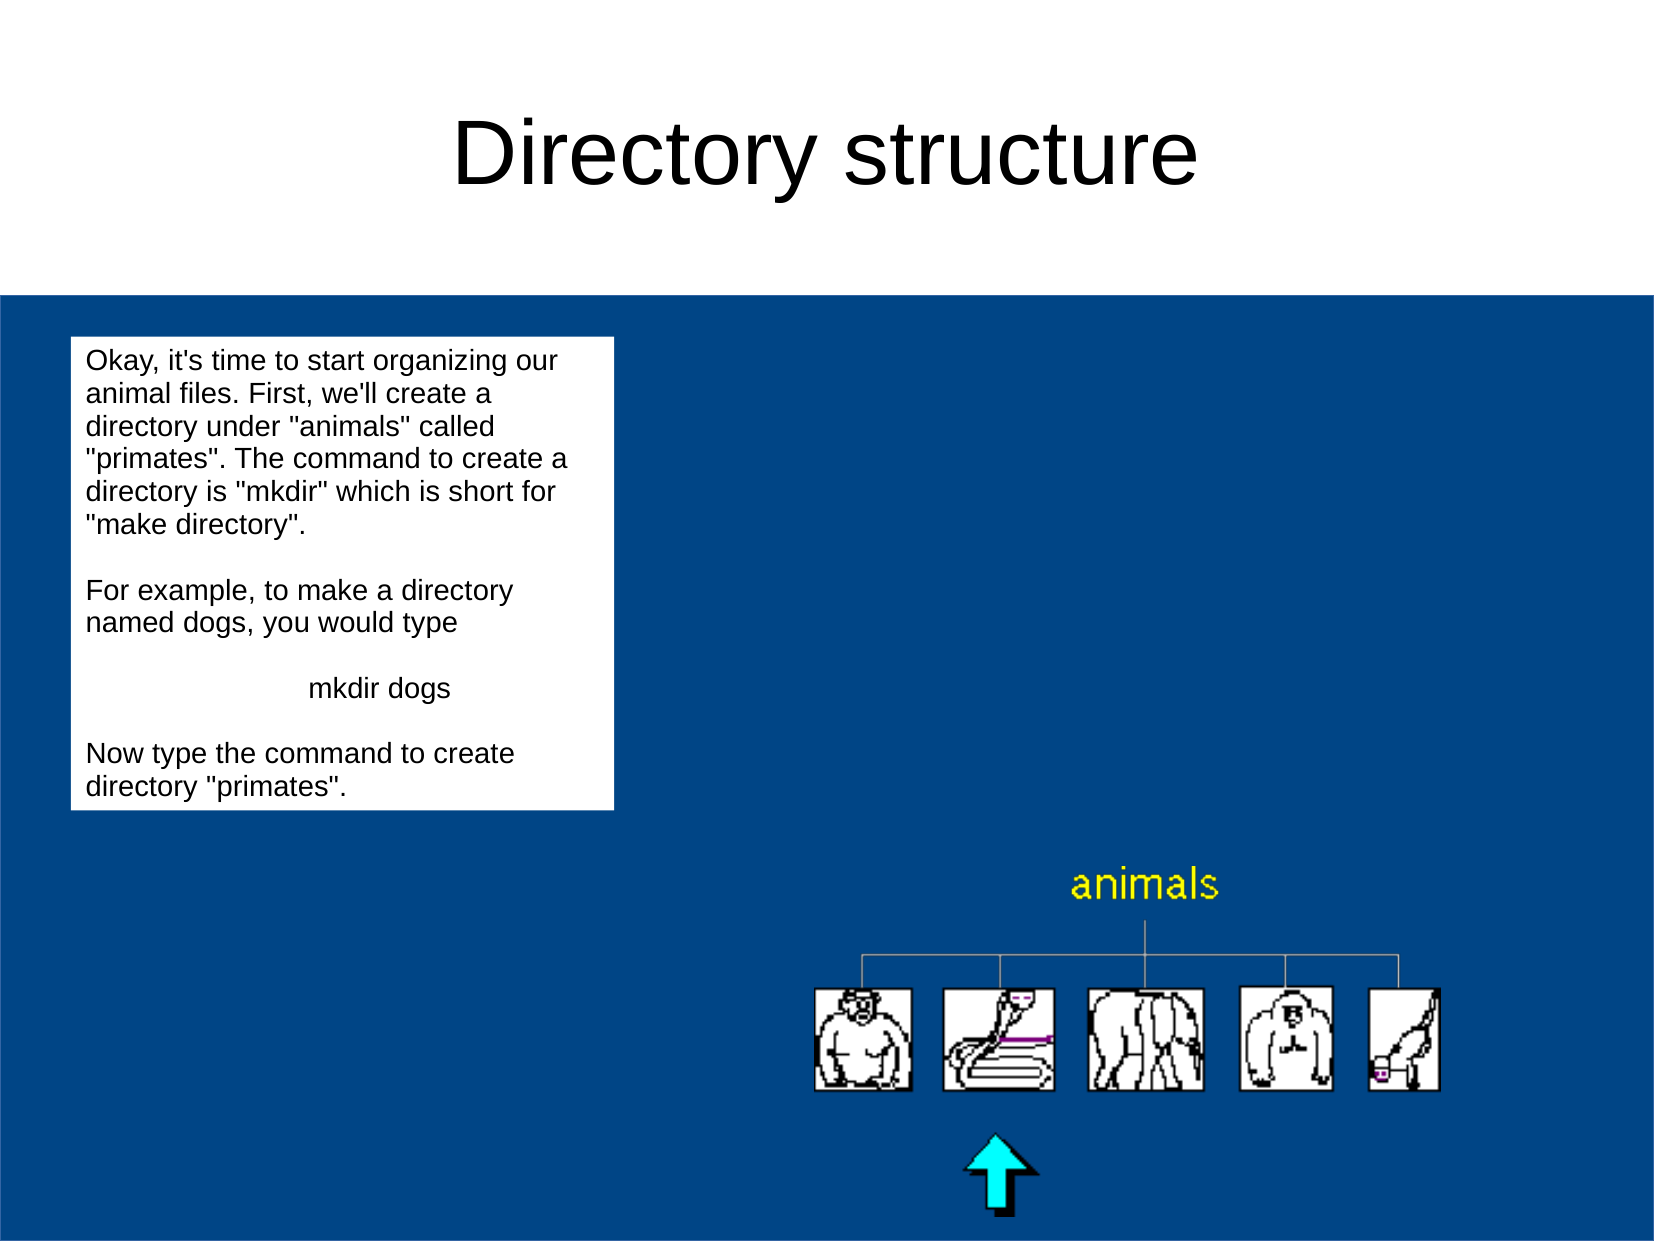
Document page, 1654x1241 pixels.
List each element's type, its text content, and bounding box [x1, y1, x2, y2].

text_box [0, 295, 1654, 1241]
picture [814, 866, 1441, 1217]
text_box Okay, it's time to start organizing our animal files. First, we'll create a directory under "animals" called "primates". The command to create a directory is "mkdir" which is short for "make directory". For example, to make a directory named dogs, you would type mkdir dogs Now type the command to create directory "primates". [70, 336, 615, 811]
title Directory structure [82, 49, 1571, 257]
